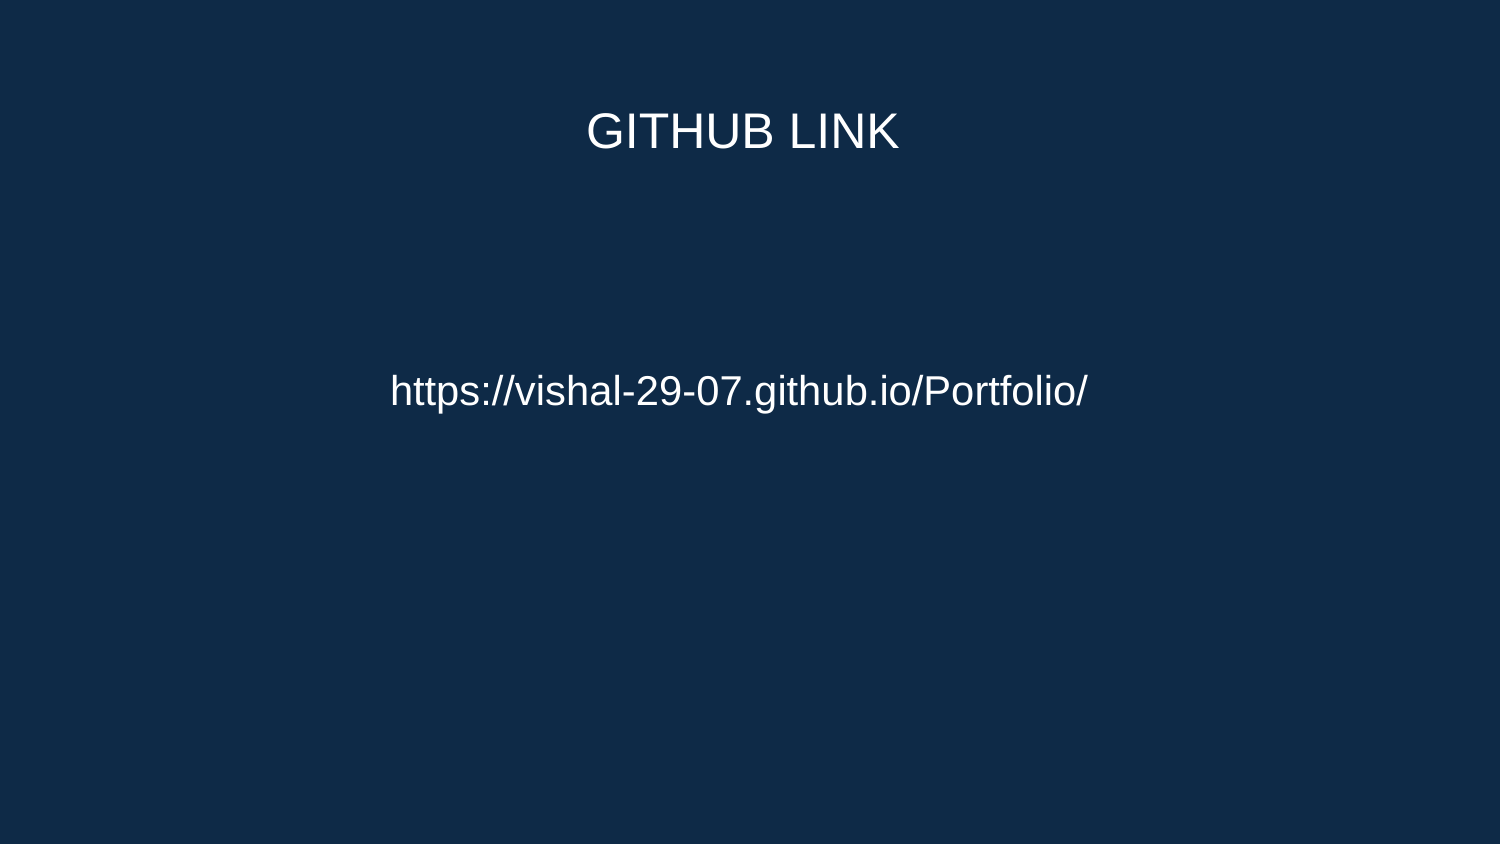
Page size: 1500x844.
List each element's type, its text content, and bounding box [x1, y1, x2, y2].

text_box https://vishal-29-07.github.io/Portfolio/ [375, 356, 1126, 422]
title GITHUB LINK [118, 83, 1382, 163]
